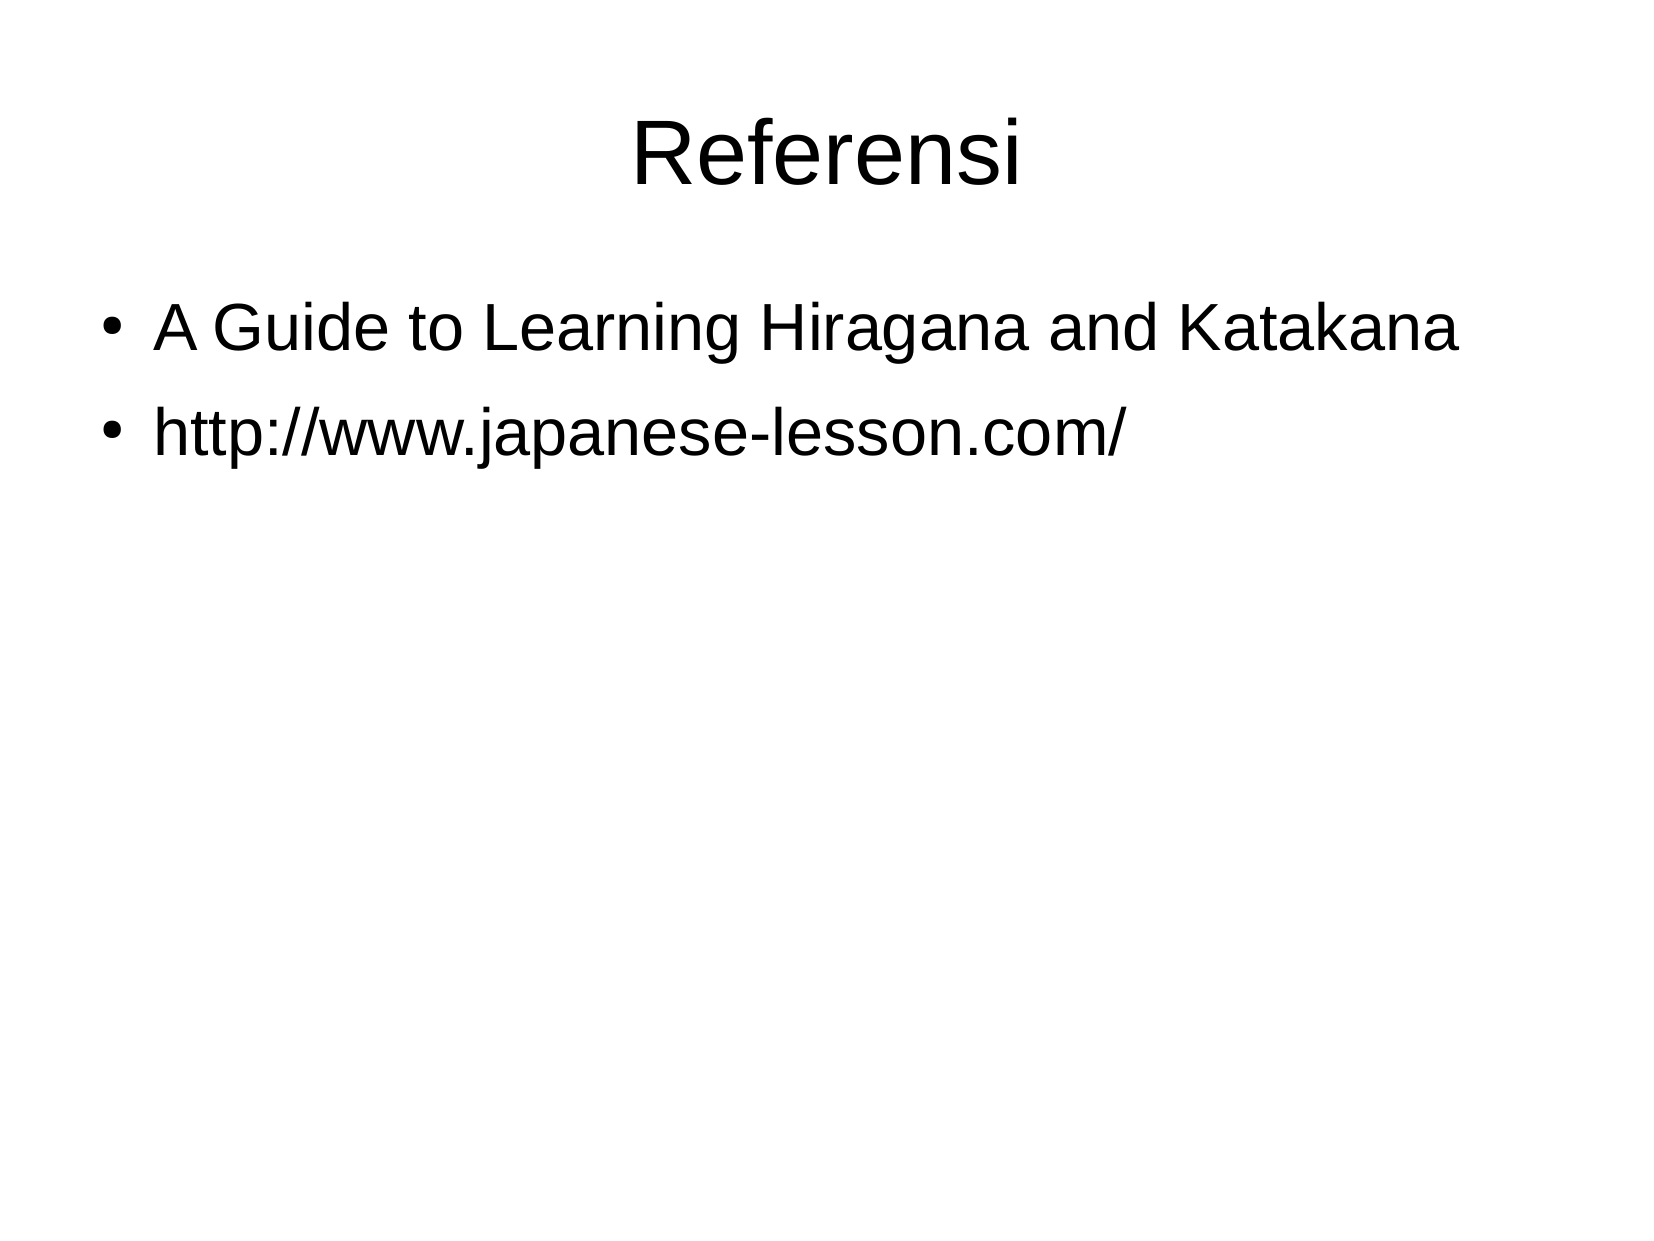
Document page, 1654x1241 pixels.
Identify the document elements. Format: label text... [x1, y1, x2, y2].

list A Guide to Learning Hiragana and Katakana http://www.japanese-lesson.com/ [82, 290, 1571, 1010]
title Referensi [82, 49, 1571, 257]
